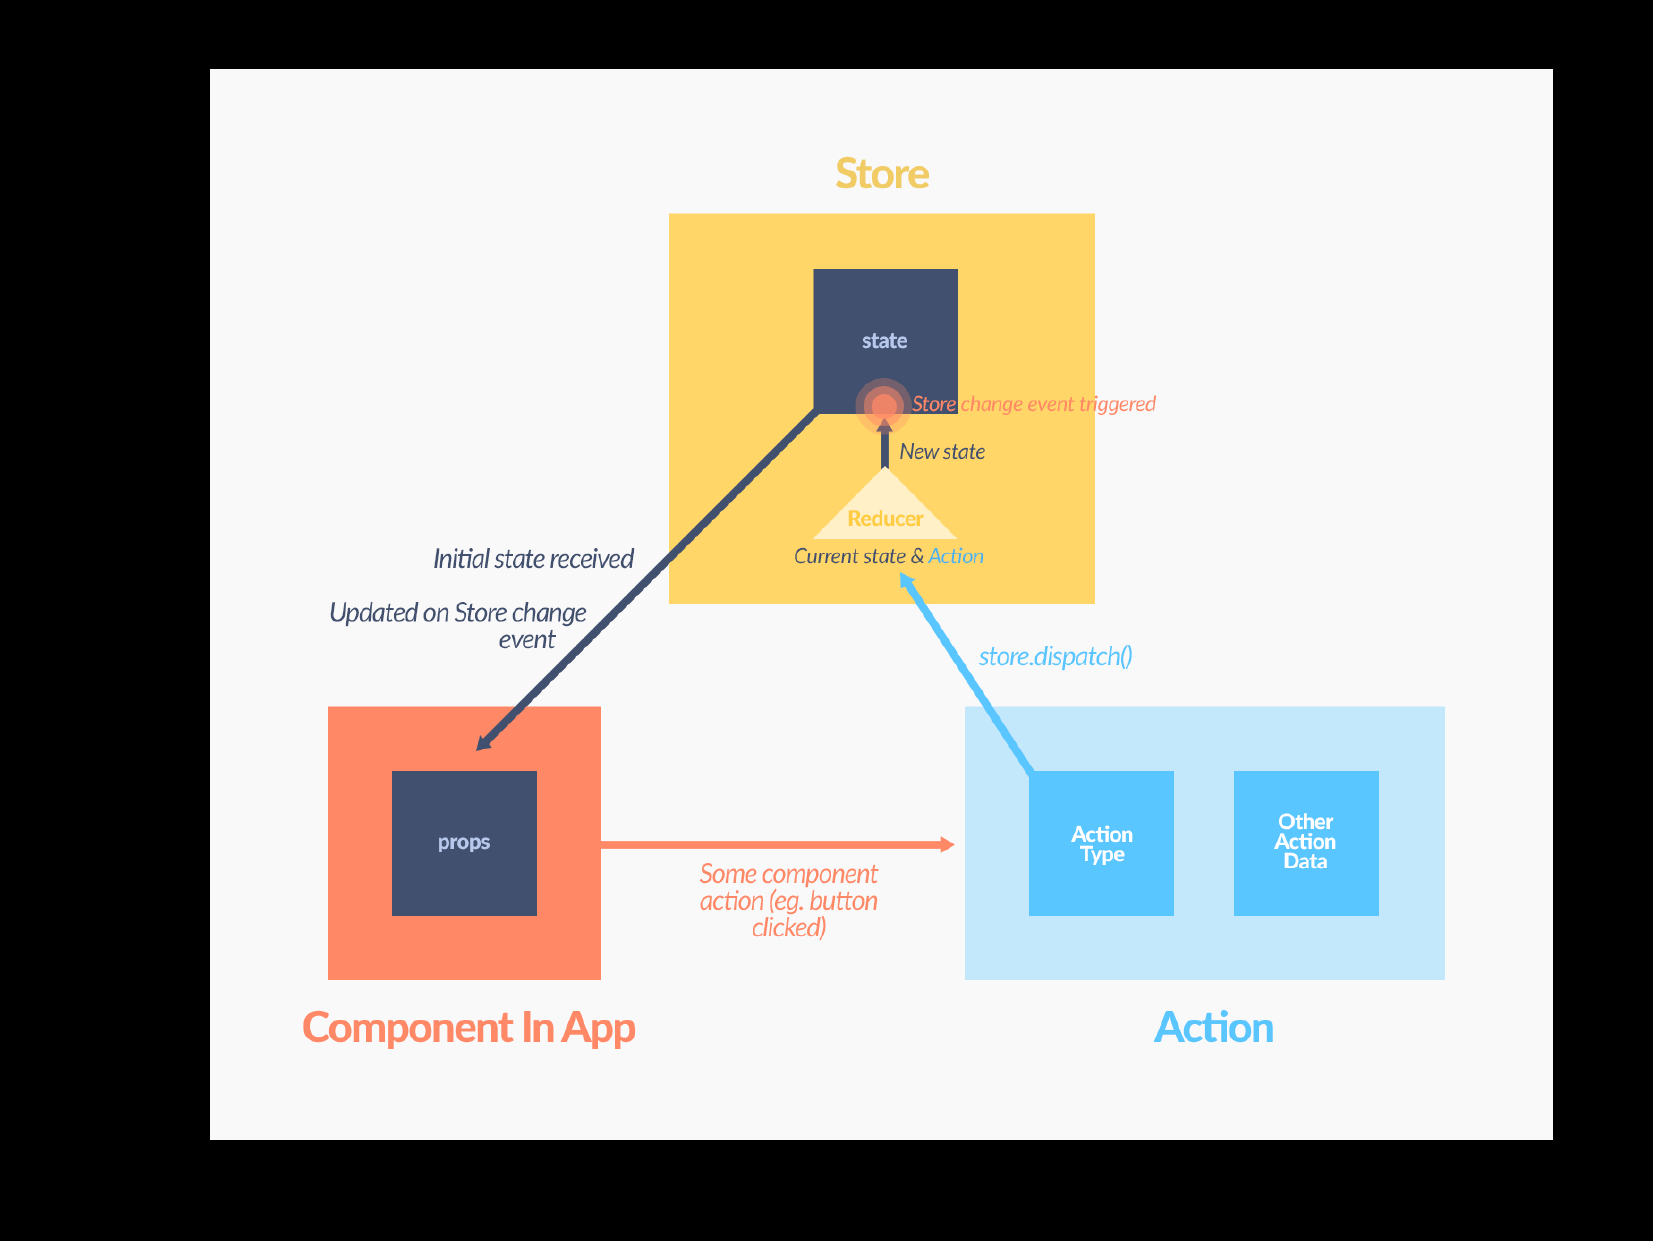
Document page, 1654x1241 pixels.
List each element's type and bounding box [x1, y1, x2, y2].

picture [210, 69, 1553, 1141]
